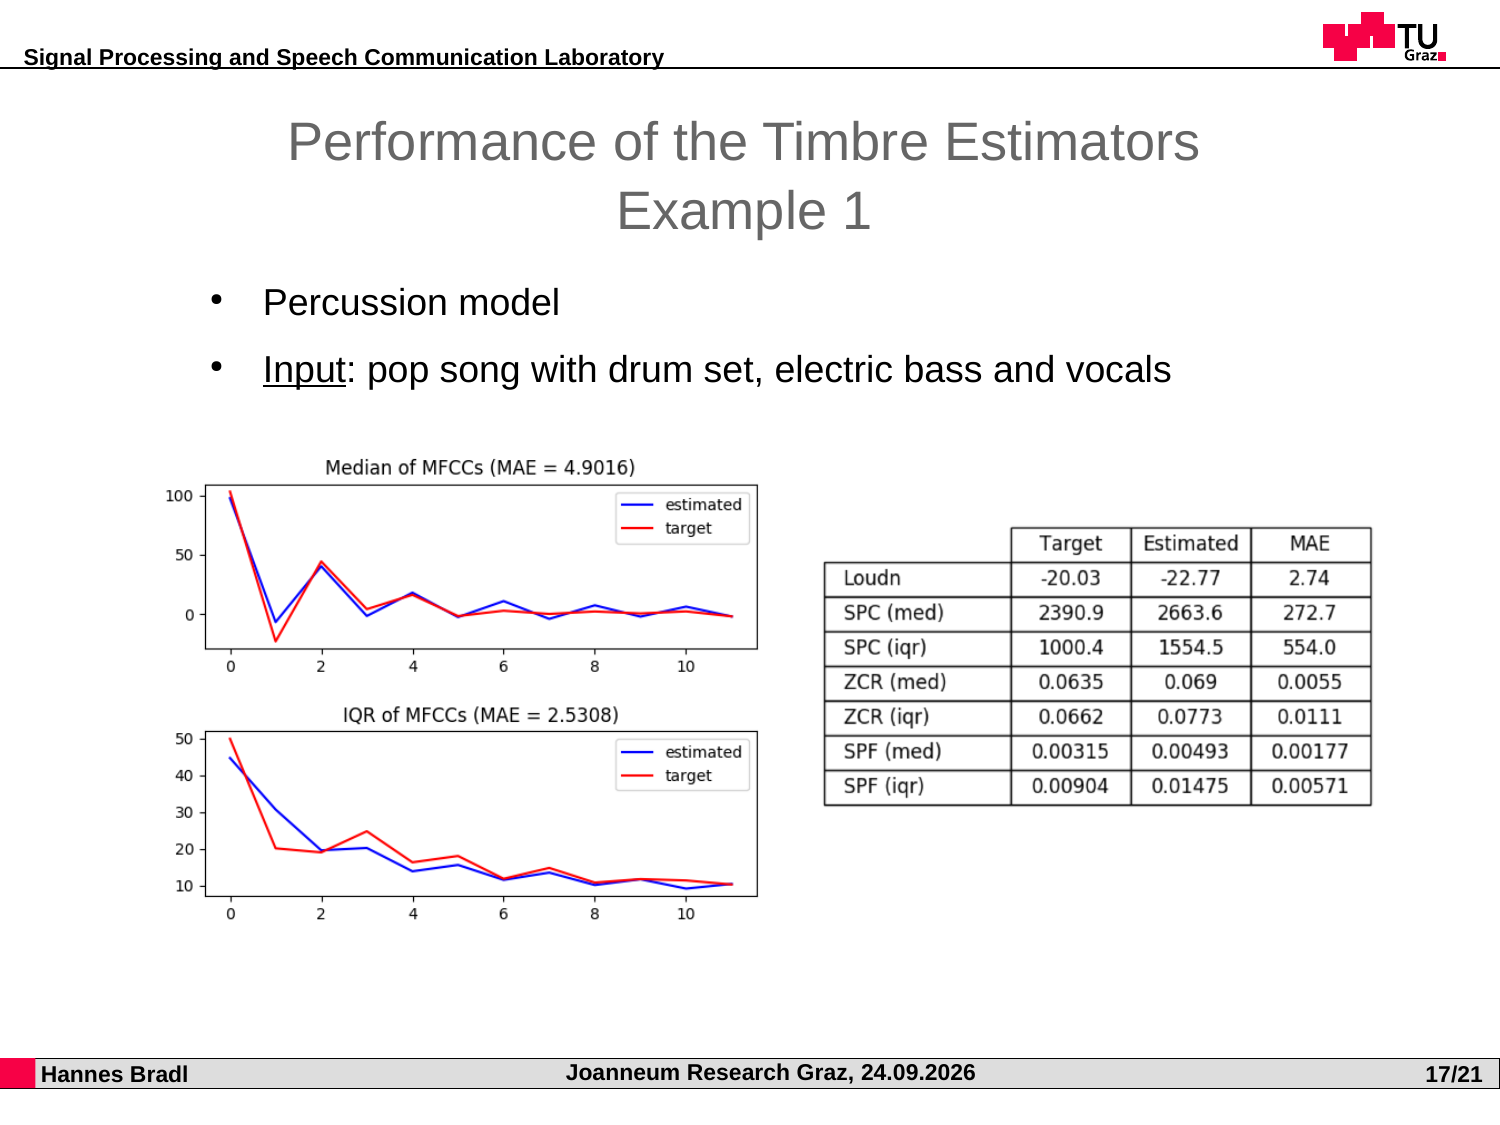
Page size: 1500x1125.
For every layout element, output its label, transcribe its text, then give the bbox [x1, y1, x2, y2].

list Percussion model Input: pop song with drum set, electric bass and vocals [177, 248, 1312, 426]
list Performance of the Timbre Estimators Example 1 [107, 106, 1382, 201]
picture [153, 448, 772, 927]
picture [818, 519, 1376, 809]
